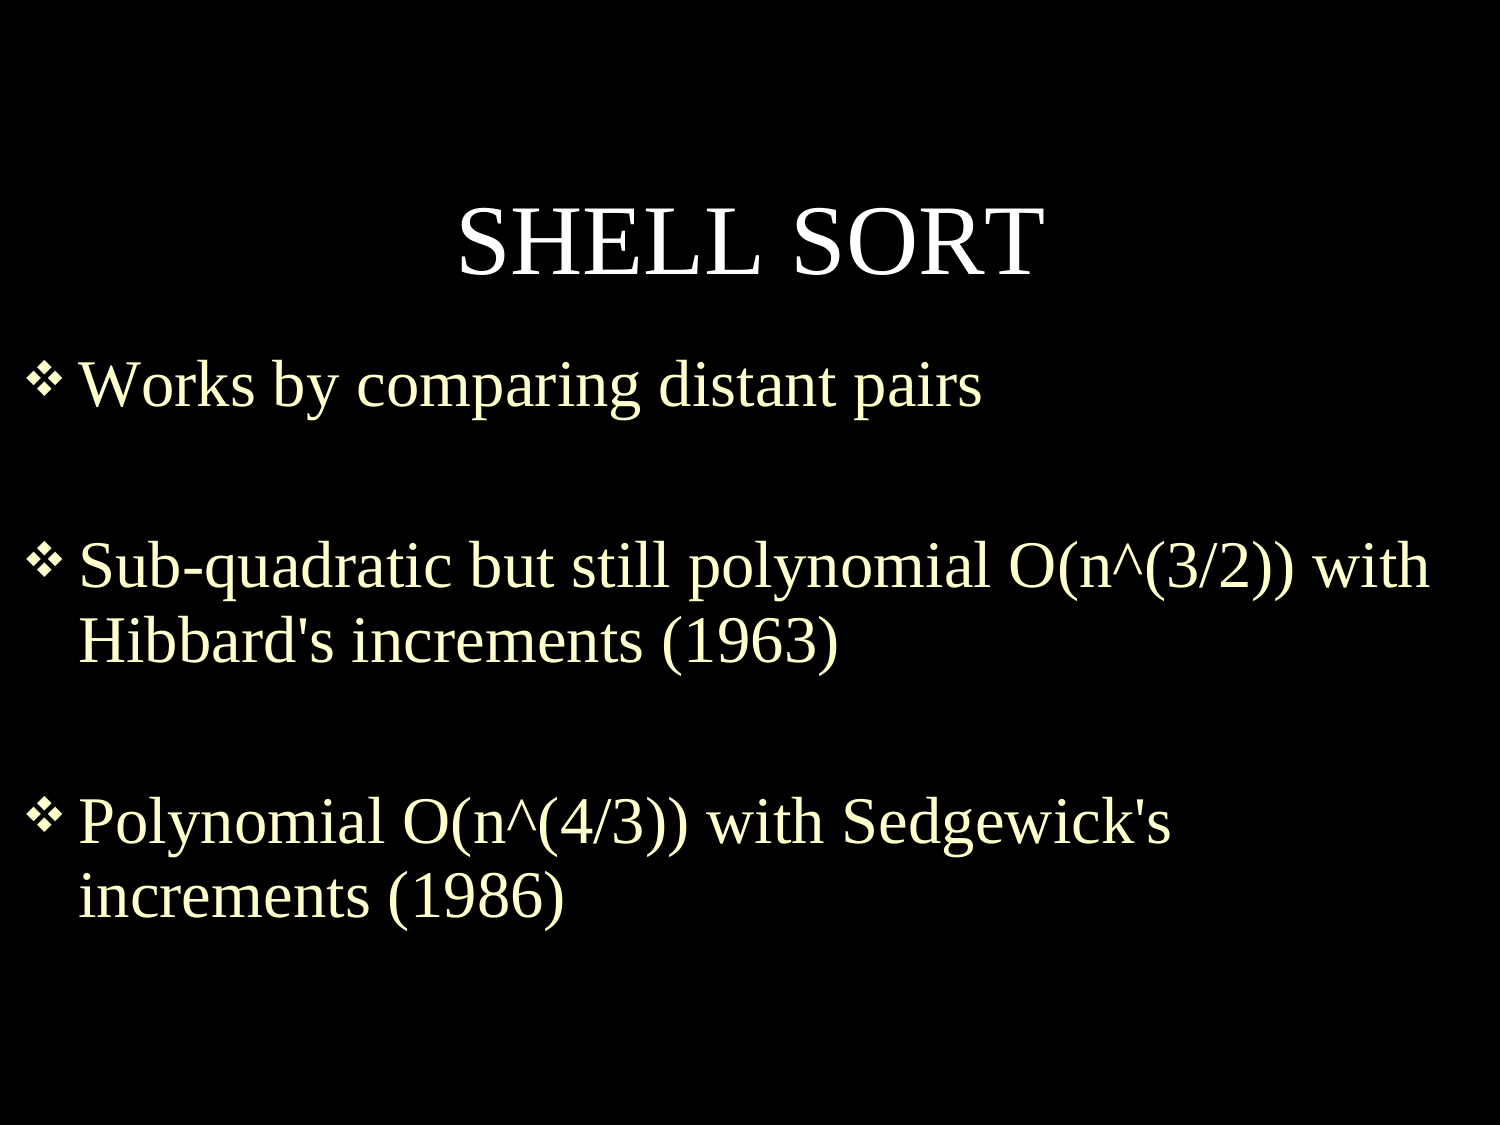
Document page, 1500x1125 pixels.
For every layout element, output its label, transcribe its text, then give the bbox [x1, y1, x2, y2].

title SHELL SORT [22, 145, 1480, 336]
list Works by comparing distant pairs Sub-quadratic but still polynomial O(n^(3/2)) with Hibbard's increments (1963) Polynomial O(n^(4/3)) with Sedgewick's increments (1986) [22, 347, 1482, 1090]
